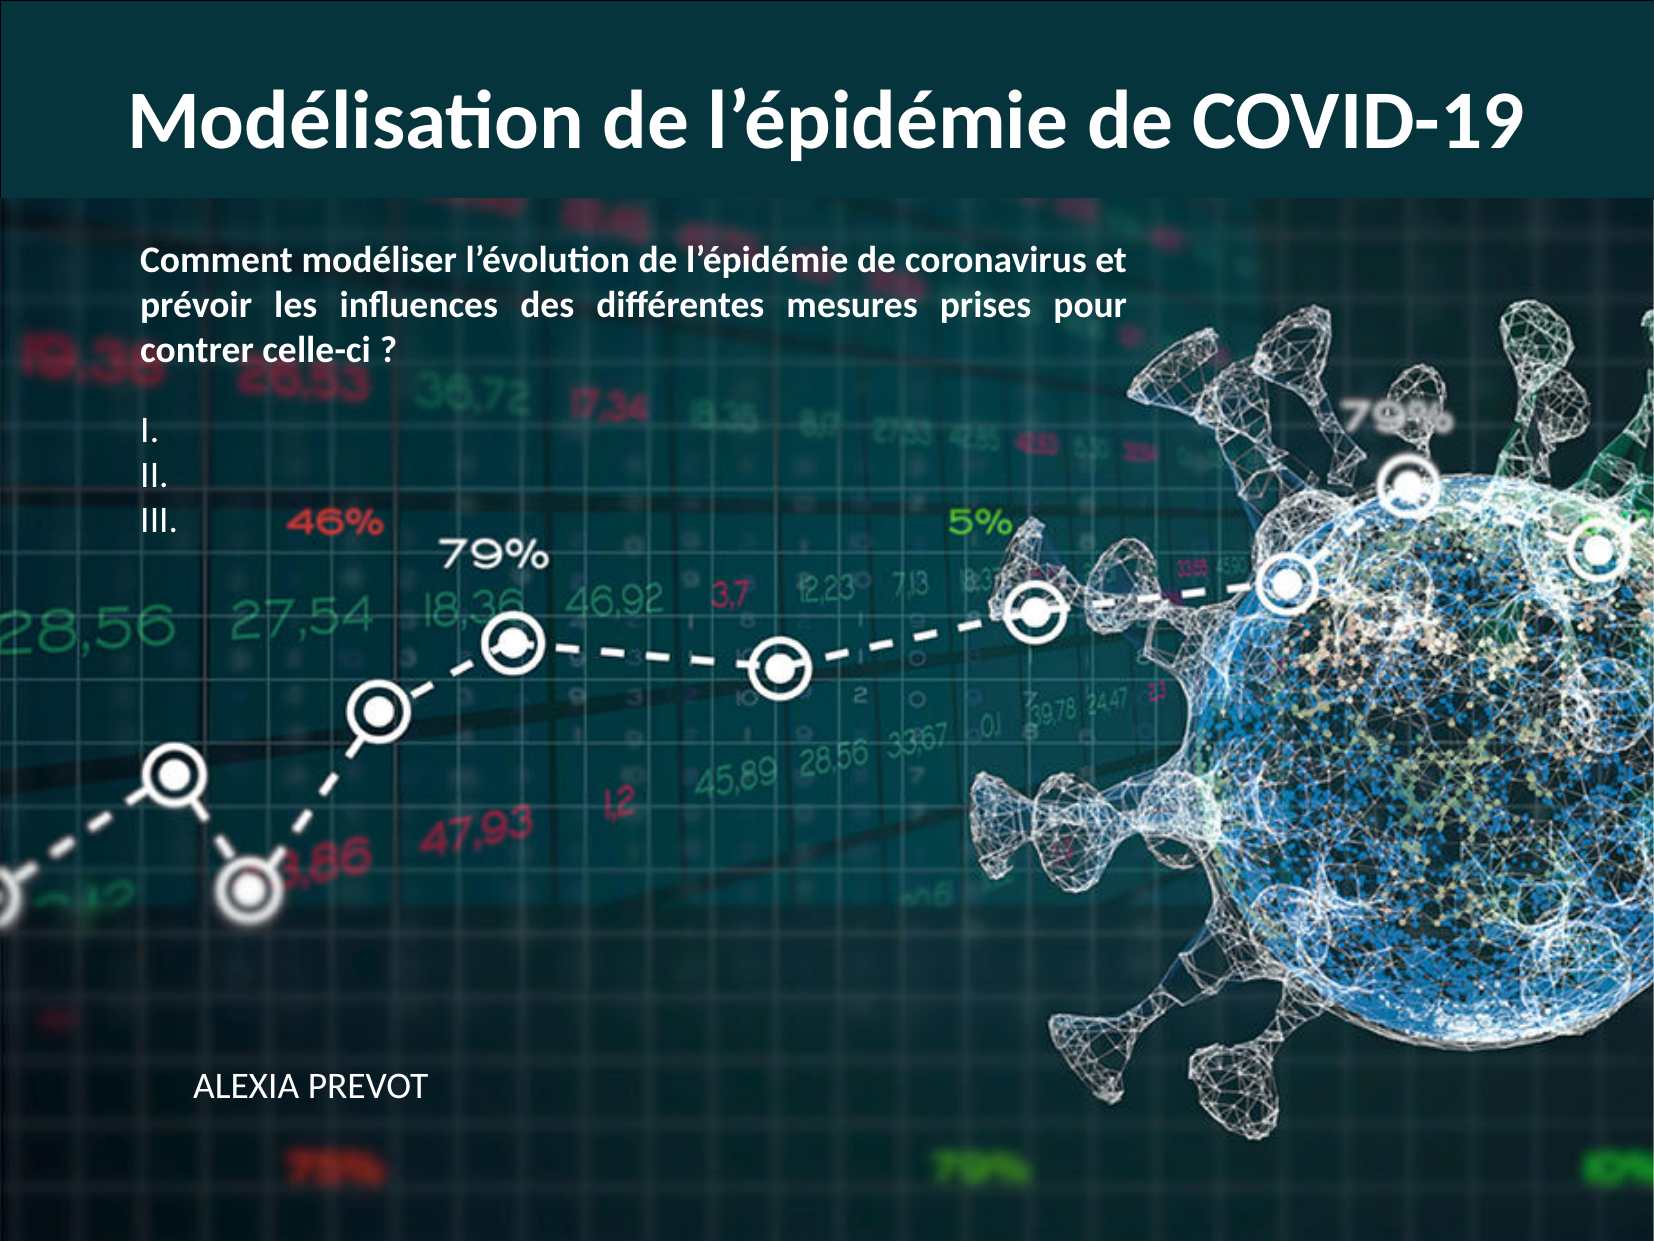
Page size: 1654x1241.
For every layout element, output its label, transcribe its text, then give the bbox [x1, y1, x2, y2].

text_box [0, 0, 1654, 198]
text_box Comment modéliser l’évolution de l’épidémie de coronavirus et prévoir les influences des différentes mesures prises pour contrer celle-ci ? [125, 227, 1144, 379]
picture [0, 198, 1654, 1241]
title Modélisation de l’épidémie de COVID-19 [82, 11, 1571, 198]
text_box I. II. III. [125, 397, 313, 550]
text_box ALEXIA PREVOT [178, 1053, 447, 1114]
